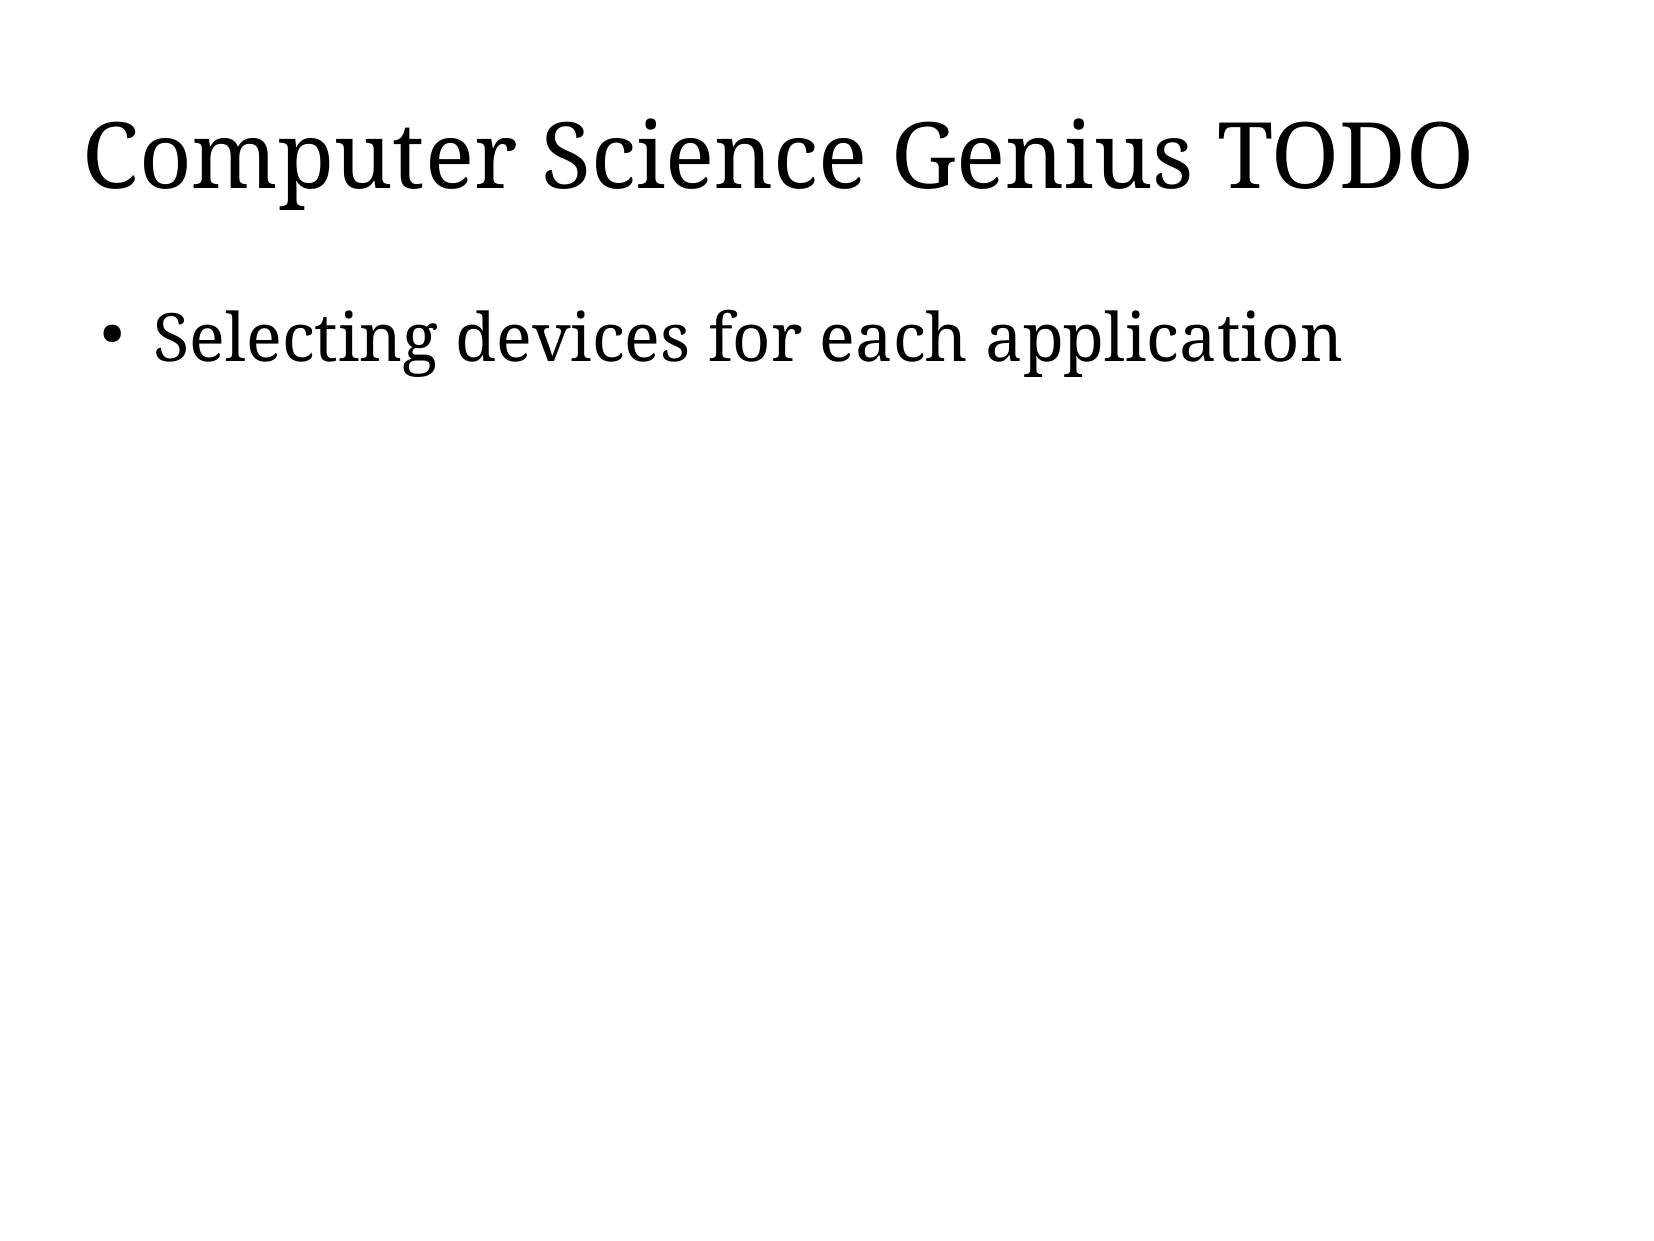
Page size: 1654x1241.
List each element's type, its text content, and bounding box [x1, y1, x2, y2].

title Computer Science Genius TODO [82, 49, 1571, 257]
list Selecting devices for each application [82, 290, 1571, 1094]
